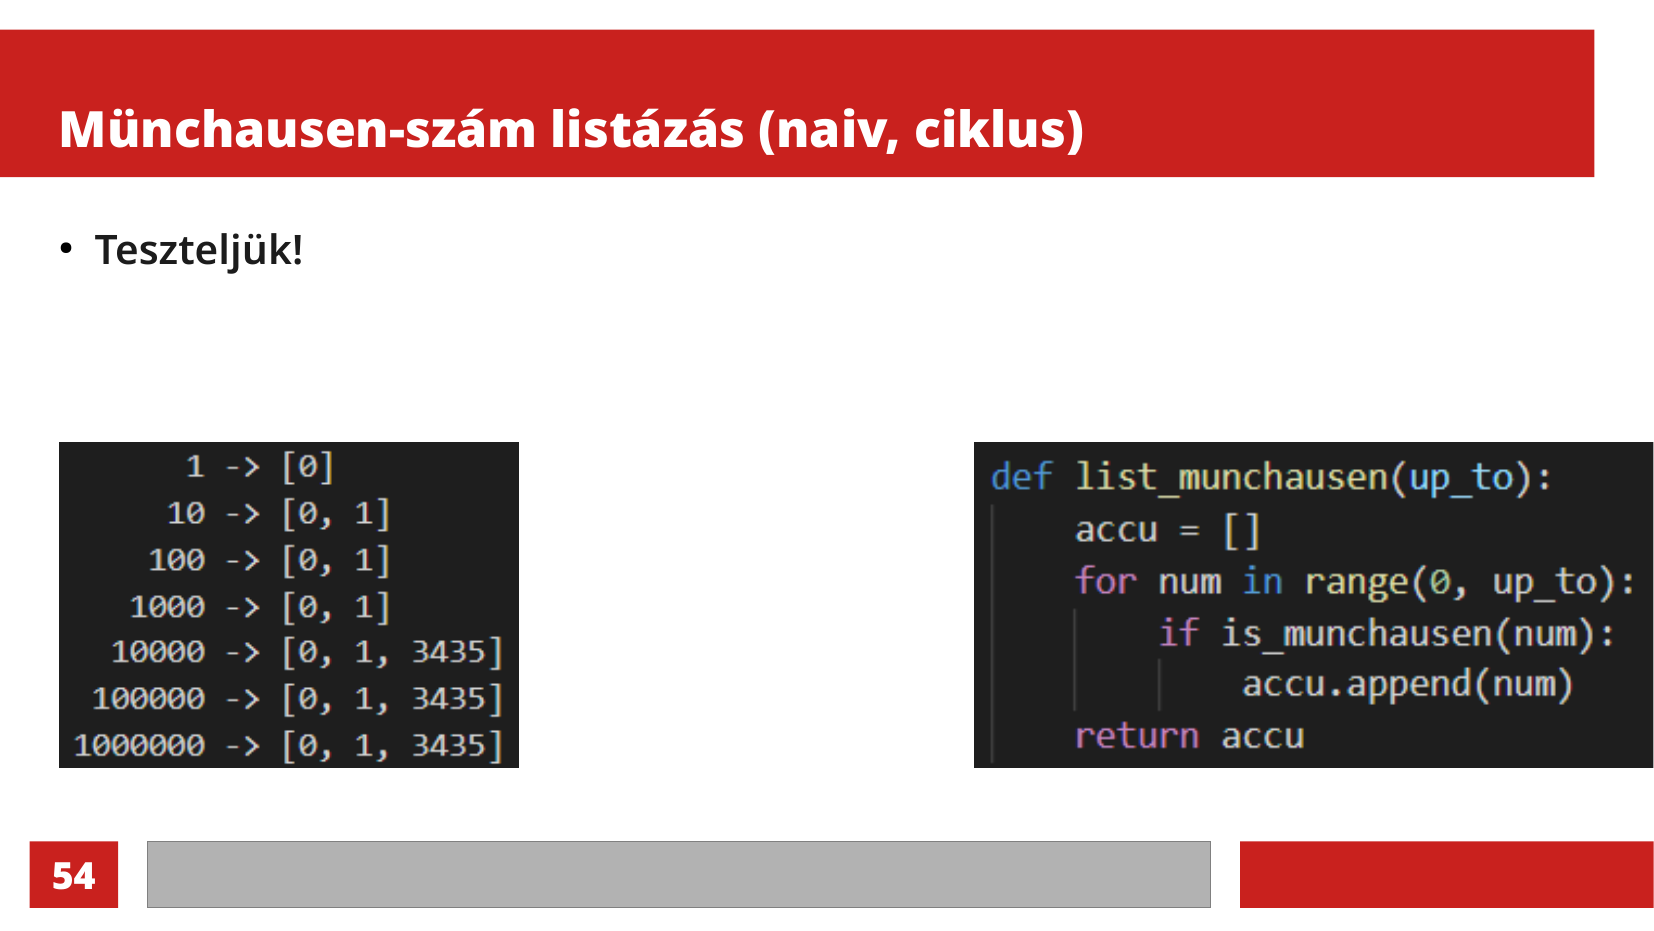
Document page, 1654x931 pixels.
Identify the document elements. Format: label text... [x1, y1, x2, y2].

picture [59, 442, 519, 768]
picture [974, 442, 1654, 768]
title Münchausen-szám listázás (naiv, ciklus) [59, 44, 1595, 163]
list Teszteljük! [59, 221, 1565, 502]
